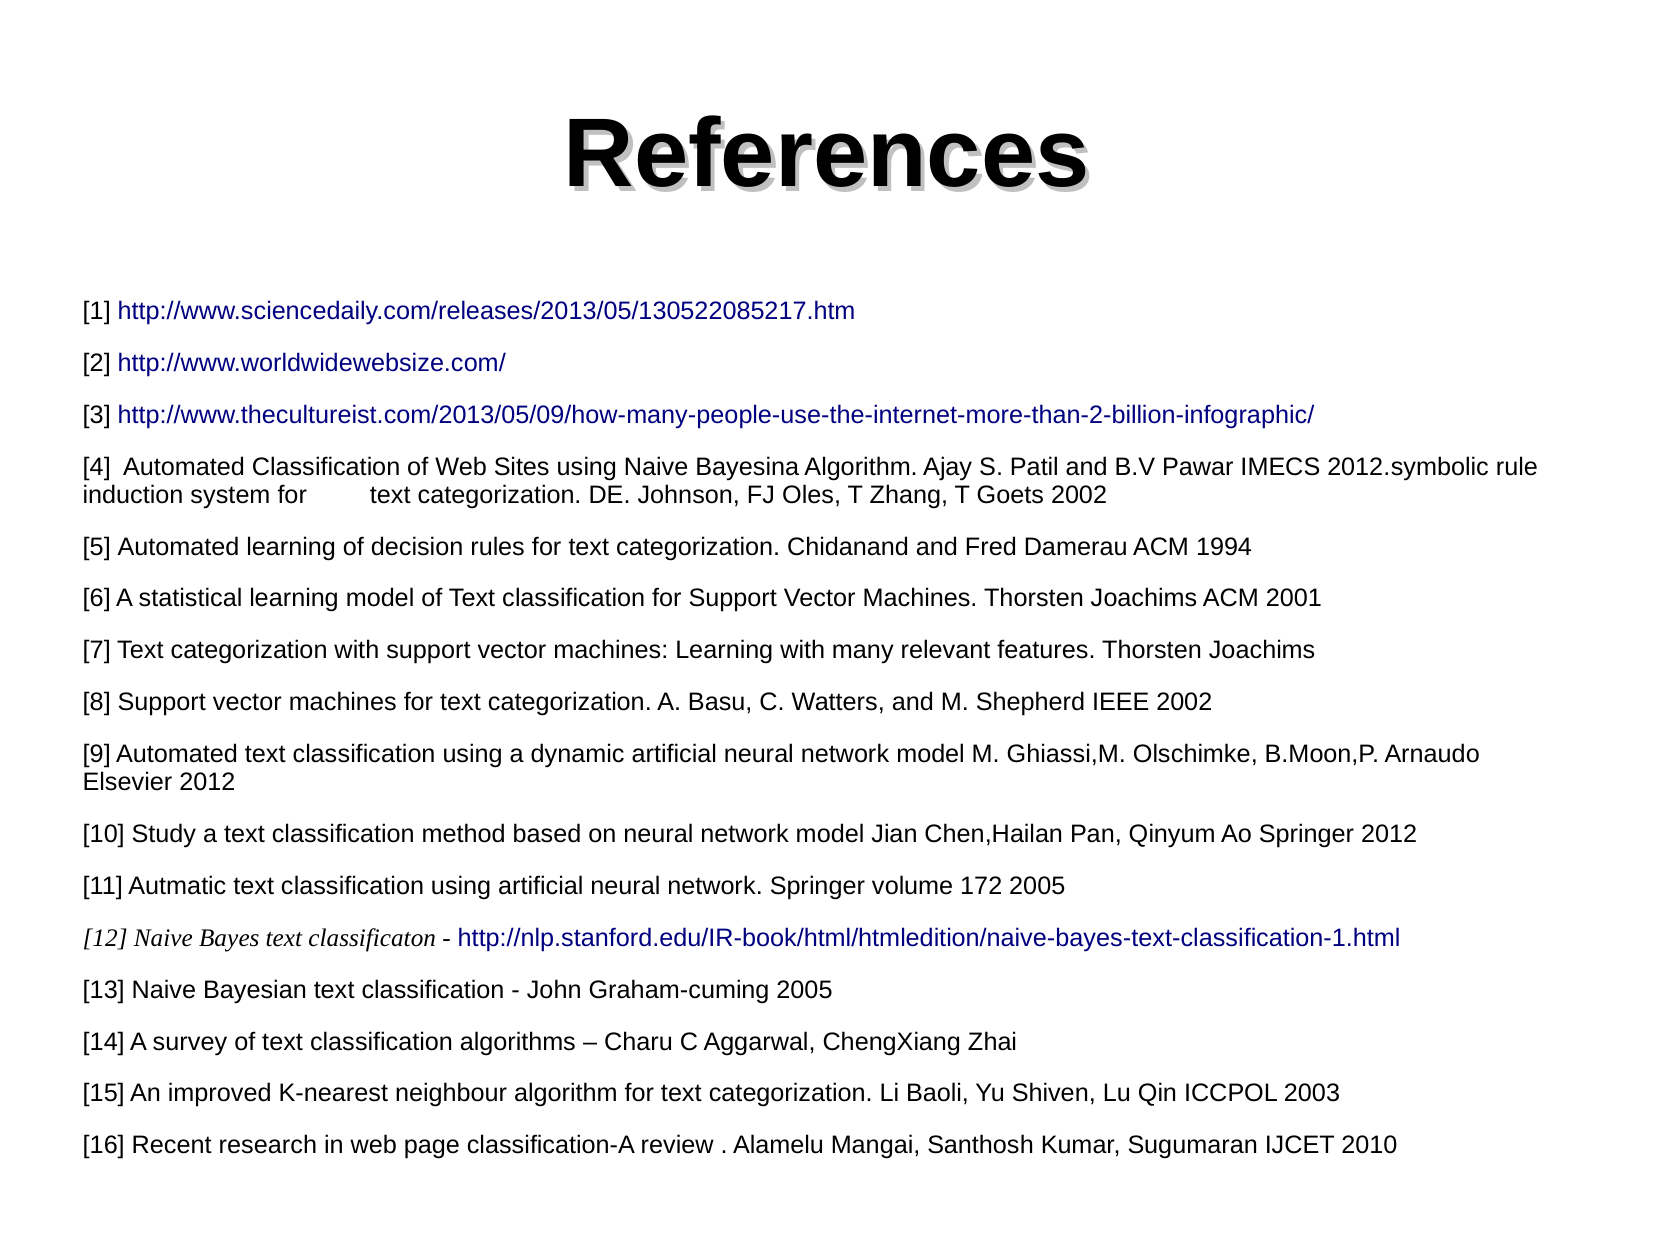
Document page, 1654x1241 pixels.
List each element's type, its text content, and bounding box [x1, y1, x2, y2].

list [1] http://www.sciencedaily.com/releases/2013/05/130522085217.htm [2] http://www.worldwidewebsize.com/ [3] http://www.thecultureist.com/2013/05/09/how-many-people-use-the-internet-more-than-2-billion-infographic/ [4] Automated Classification of Web Sites using Naive Bayesina Algorithm. Ajay S. Patil and B.V Pawar IMECS 2012.symbolic rule induction system for text categorization. DE. Johnson, FJ Oles, T Zhang, T Goets 2002 [5] Automated learning of decision rules for text categorization. Chidanand and Fred Damerau ACM 1994 [6] A statistical learning model of Text classification for Support Vector Machines. Thorsten Joachims ACM 2001 [7] Text categorization with support vector machines: Learning with many relevant features. Thorsten Joachims [8] Support vector machines for text categorization. A. Basu, C. Watters, and M. Shepherd IEEE 2002 [9] Automated text classification using a dynamic artificial neural network model M. Ghiassi,M. Olschimke, B.Moon,P. Arnaudo Elsevier 2012 [10] Study a text classification method based on neural network model Jian Chen,Hailan Pan, Qinyum Ao Springer 2012 [11] Autmatic text classification using artificial neural network. Springer volume 172 2005 [12] Naive Bayes text classificaton - http://nlp.stanford.edu/IR-book/html/htmledition/naive-bayes-text-classification-1.html [13] Naive Bayesian text classification - John Graham-cuming 2005 [14] A survey of text classification algorithms – Charu C Aggarwal, ChengXiang Zhai [15] An improved K-nearest neighbour algorithm for text categorization. Li Baoli, Yu Shiven, Lu Qin ICCPOL 2003 [16] Recent research in web page classification-A review . Alamelu Mangai, Santhosh Kumar, Sugumaran IJCET 2010 [82, 212, 1571, 1182]
title References [82, 49, 1571, 212]
